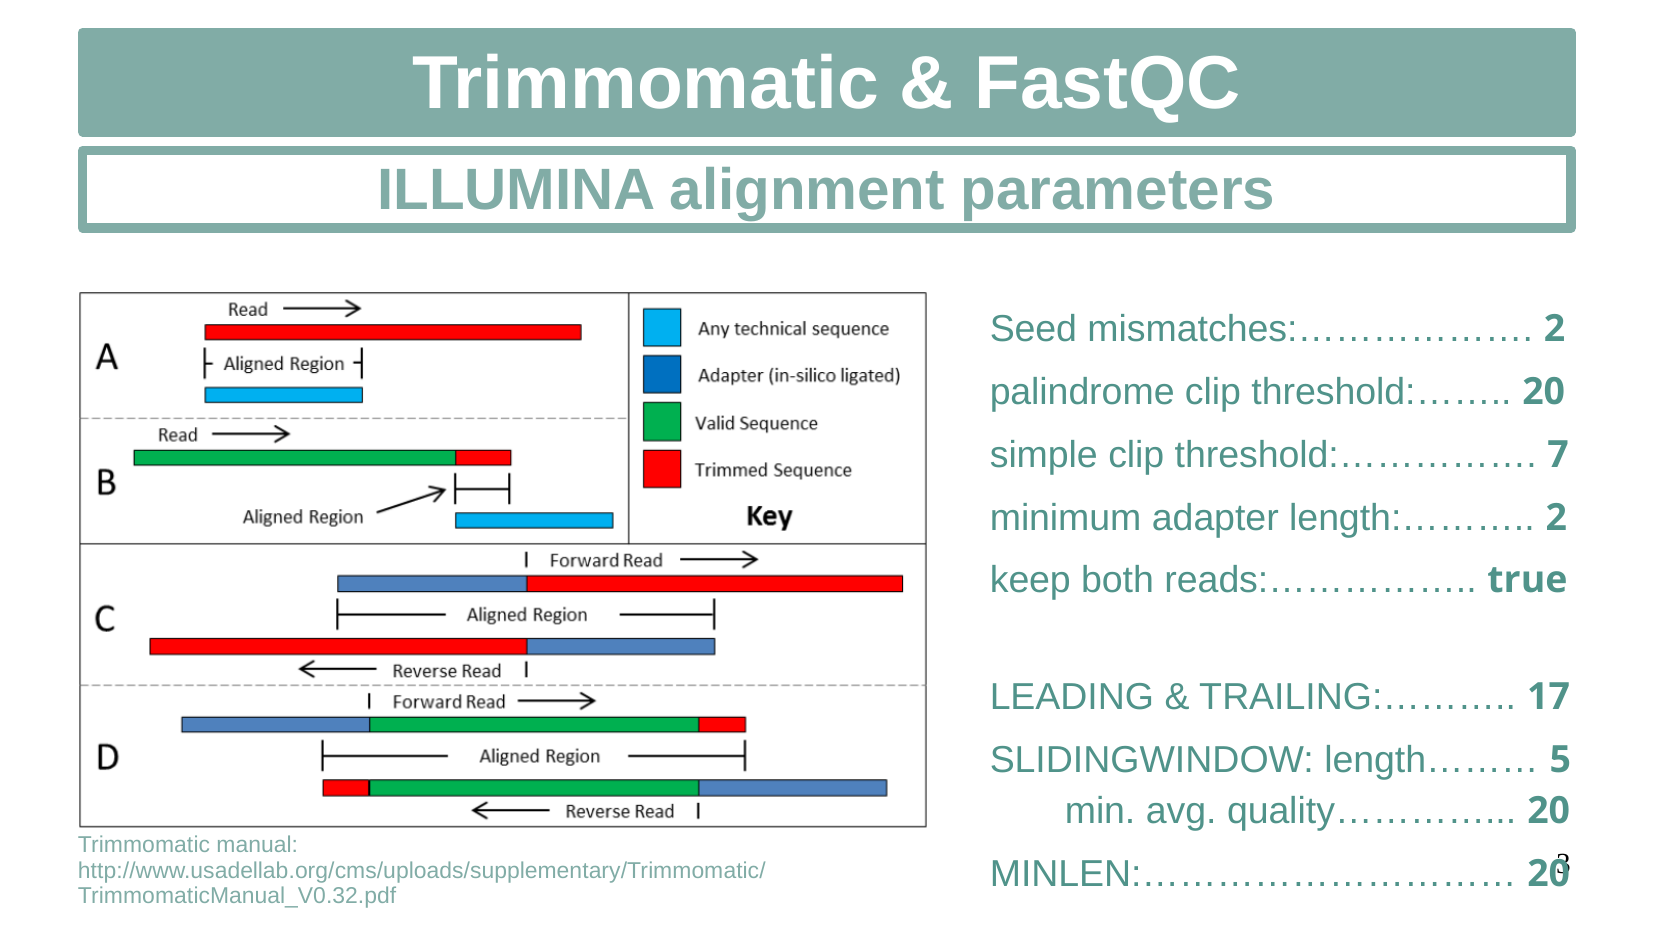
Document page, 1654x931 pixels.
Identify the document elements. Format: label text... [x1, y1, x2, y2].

text_box Seed mismatches:………………. 2 palindrome clip threshold:…….. 20 simple clip threshold:……………. 7 minimum adapter length:……….. 2 keep both reads:…………….. true LEADING & TRAILING:……….. 17 SLIDINGWINDOW: length……… 5 min. avg. quality…………... 20 MINLEN:………………………… 20 [975, 294, 1591, 840]
title ILLUMINA alignment parameters [82, 150, 1571, 229]
picture [78, 290, 929, 830]
text_box Trimmomatic manual: http://www.usadellab.org/cms/uploads/supplementary/Trimmomatic/TrimmomaticManual_V0.32.pdf [63, 824, 904, 882]
title Trimmomatic & FastQC [82, 32, 1571, 132]
